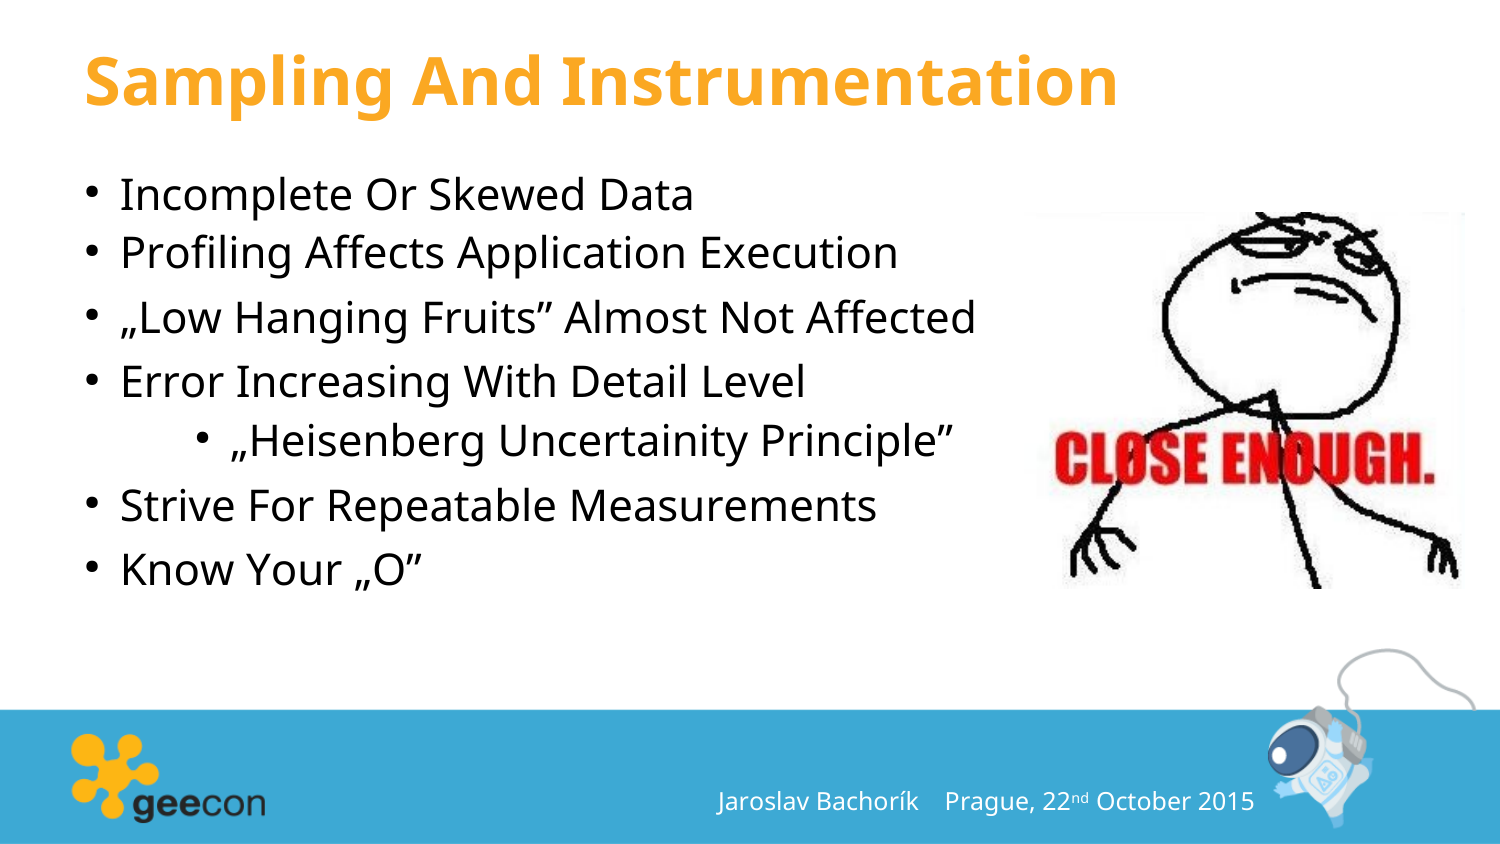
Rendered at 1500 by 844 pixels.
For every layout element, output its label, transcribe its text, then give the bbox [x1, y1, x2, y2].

title Sampling And Instrumentation [75, 33, 1426, 161]
picture [0, 0, 1500, 844]
list Incomplete Or Skewed Data Profiling Affects Application Execution „Low Hanging Fruits” Almost Not Affected Error Increasing With Detail Level „Heisenberg Uncertainity Principle” Strive For Repeatable Measurements Know Your „O” [75, 161, 1426, 623]
text_box Jaroslav Bachorík Prague, 22nd October 2015 [442, 778, 1270, 824]
